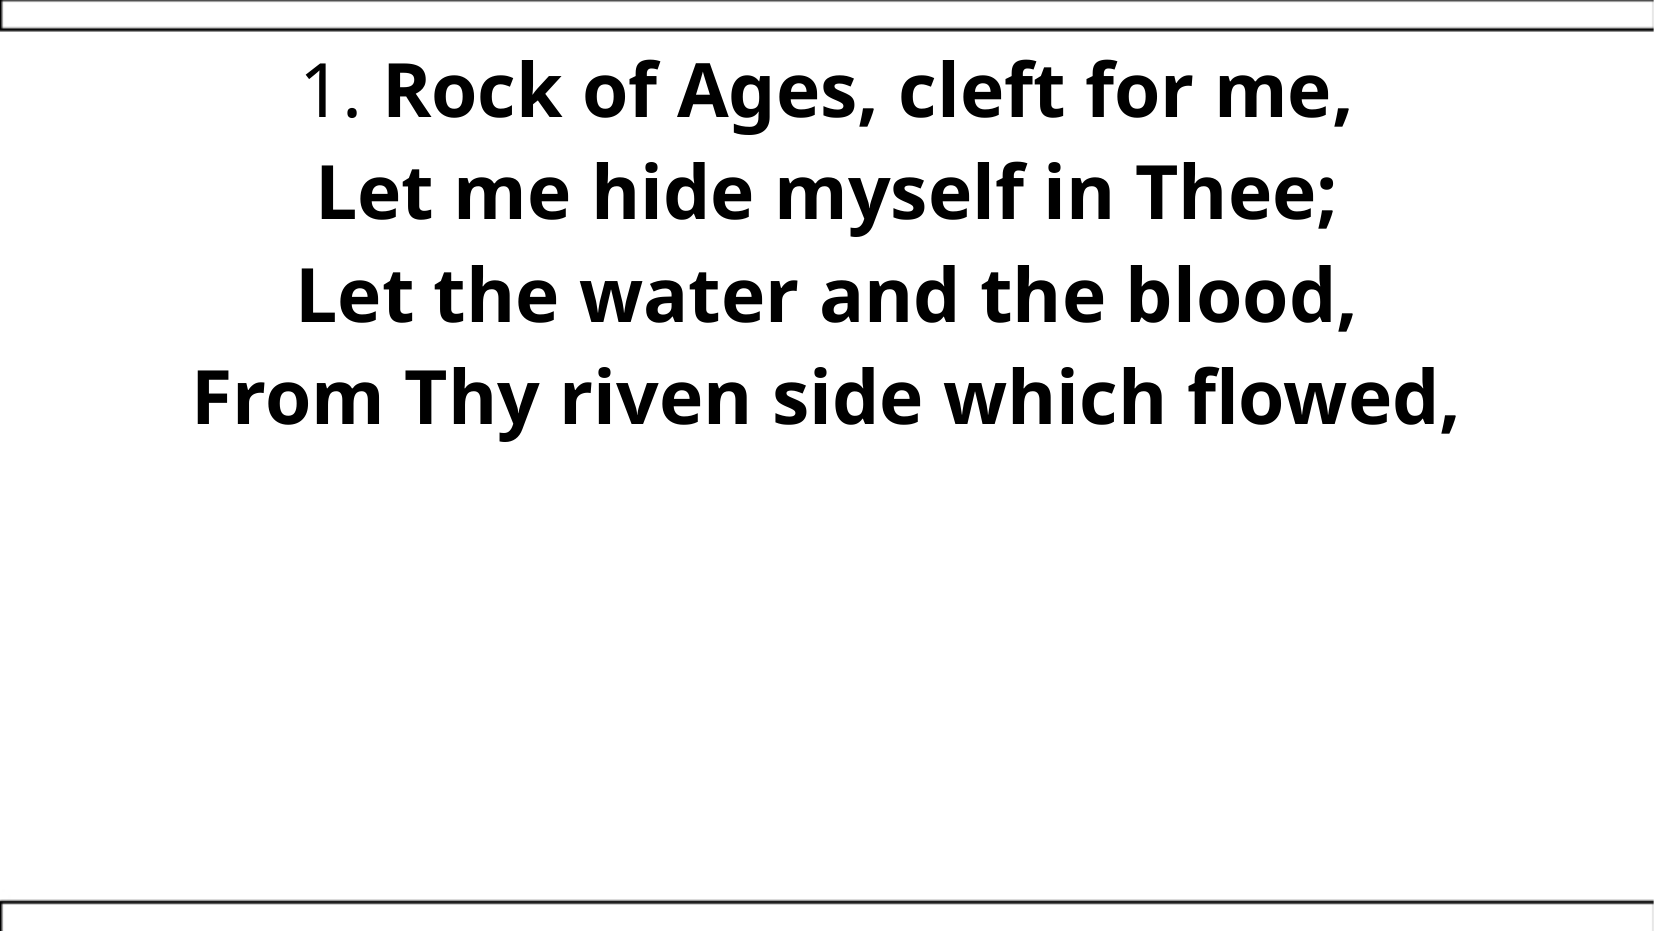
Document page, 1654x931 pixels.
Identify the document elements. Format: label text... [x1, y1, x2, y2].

picture [0, 0, 1654, 931]
text_box 1. Rock of Ages, cleft for me, Let me hide myself in Thee; Let the water and the blood, From Thy riven side which flowed, [107, 30, 1548, 448]
